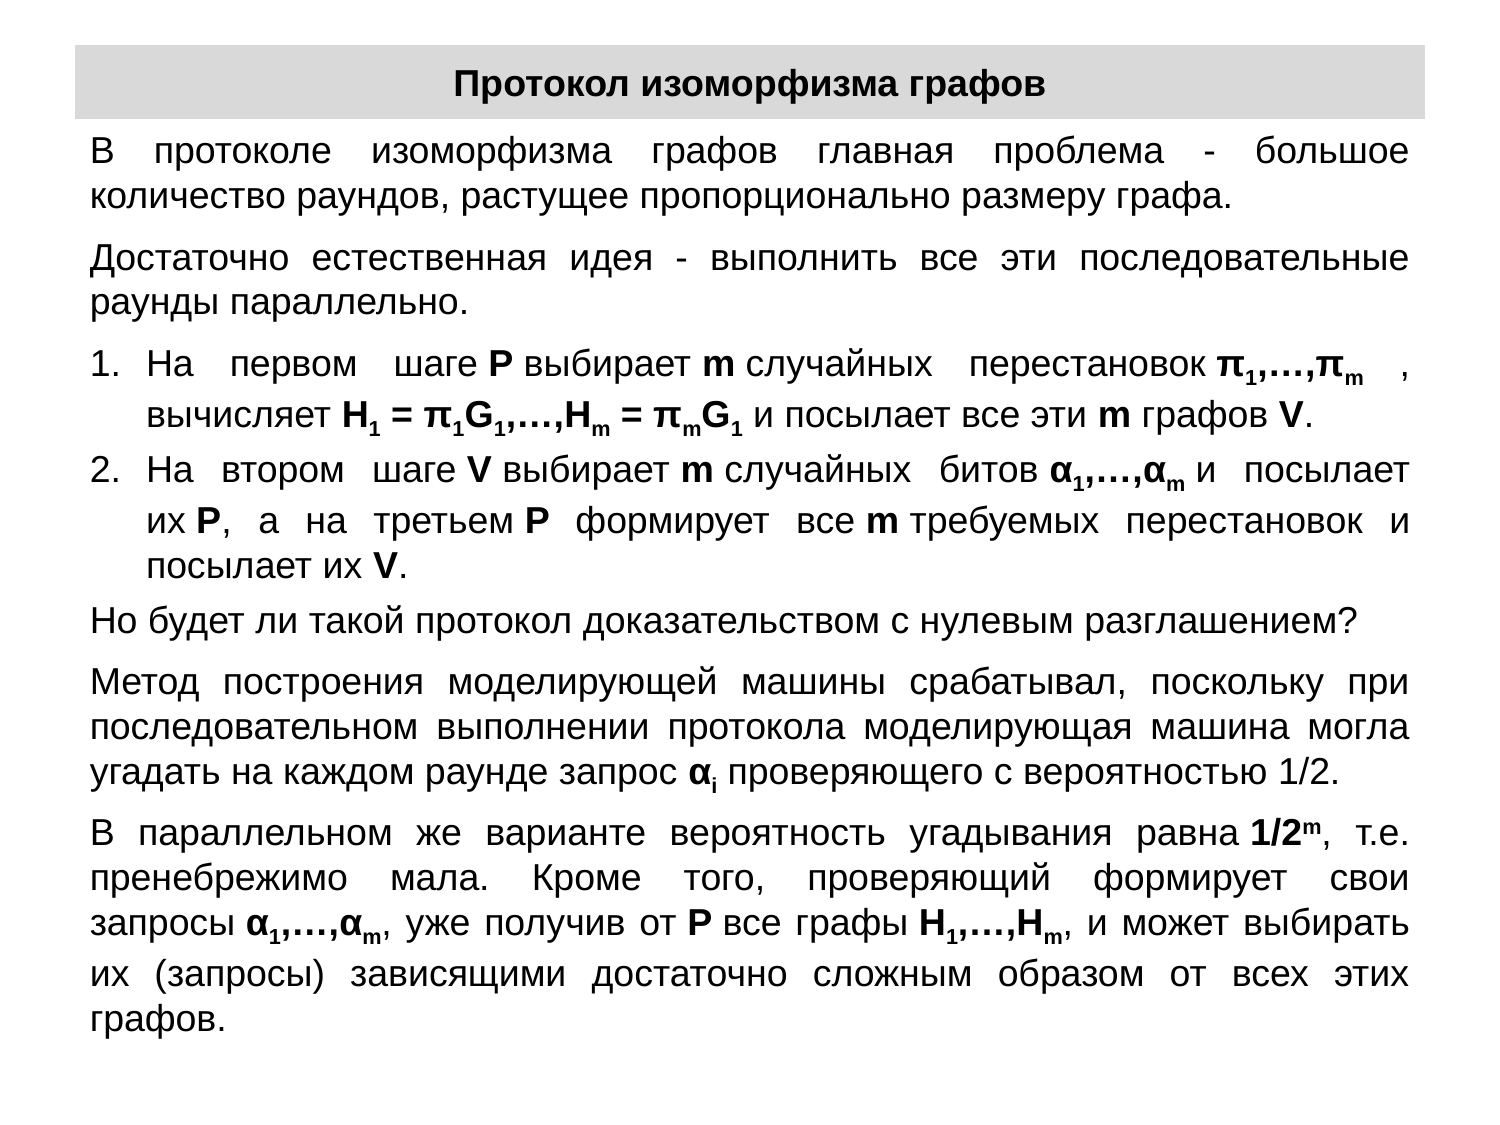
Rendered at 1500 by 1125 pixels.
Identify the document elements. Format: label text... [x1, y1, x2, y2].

text_box На первом шаге P выбирает m случайных перестановок π1,…,πm , вычисляет H1 = π1G1,…,Hm = πmG1 и посылает все эти m графов V. [75, 331, 1425, 437]
text_box В параллельном же варианте вероятность угадывания равна 1/2m, т.е. пренебрежимо мала. Кроме того, проверяющий формирует свои запросы α1,…,αm, уже получив от P все графы H1,…,Hm, и может выбирать их (запросы) зависящими достаточно сложным образом от всех этих графов. [75, 800, 1425, 1047]
text_box Достаточно естественная идея - выполнить все эти последовательные раунды параллельно. [75, 225, 1425, 330]
text_box Но будет ли такой протокол доказательством с нулевым разглашением? [75, 588, 1425, 649]
text_box Метод построения моделирующей машины срабатывал, поскольку при последовательном выполнении протокола моделирующая машина могла угадать на каждом раунде запрос αi проверяющего с вероятностью 1/2. [75, 649, 1425, 800]
text_box Протокол изоморфизма графов [75, 45, 1425, 119]
text_box На втором шаге V выбирает m случайных битов α1,…,αm и посылает их P, а на третьем P формирует все m требуемых перестановок и посылает их V. [75, 437, 1425, 588]
text_box В протоколе изоморфизма графов главная проблема - большое количество раундов, растущее пропорционально размеру графа. [75, 119, 1425, 224]
